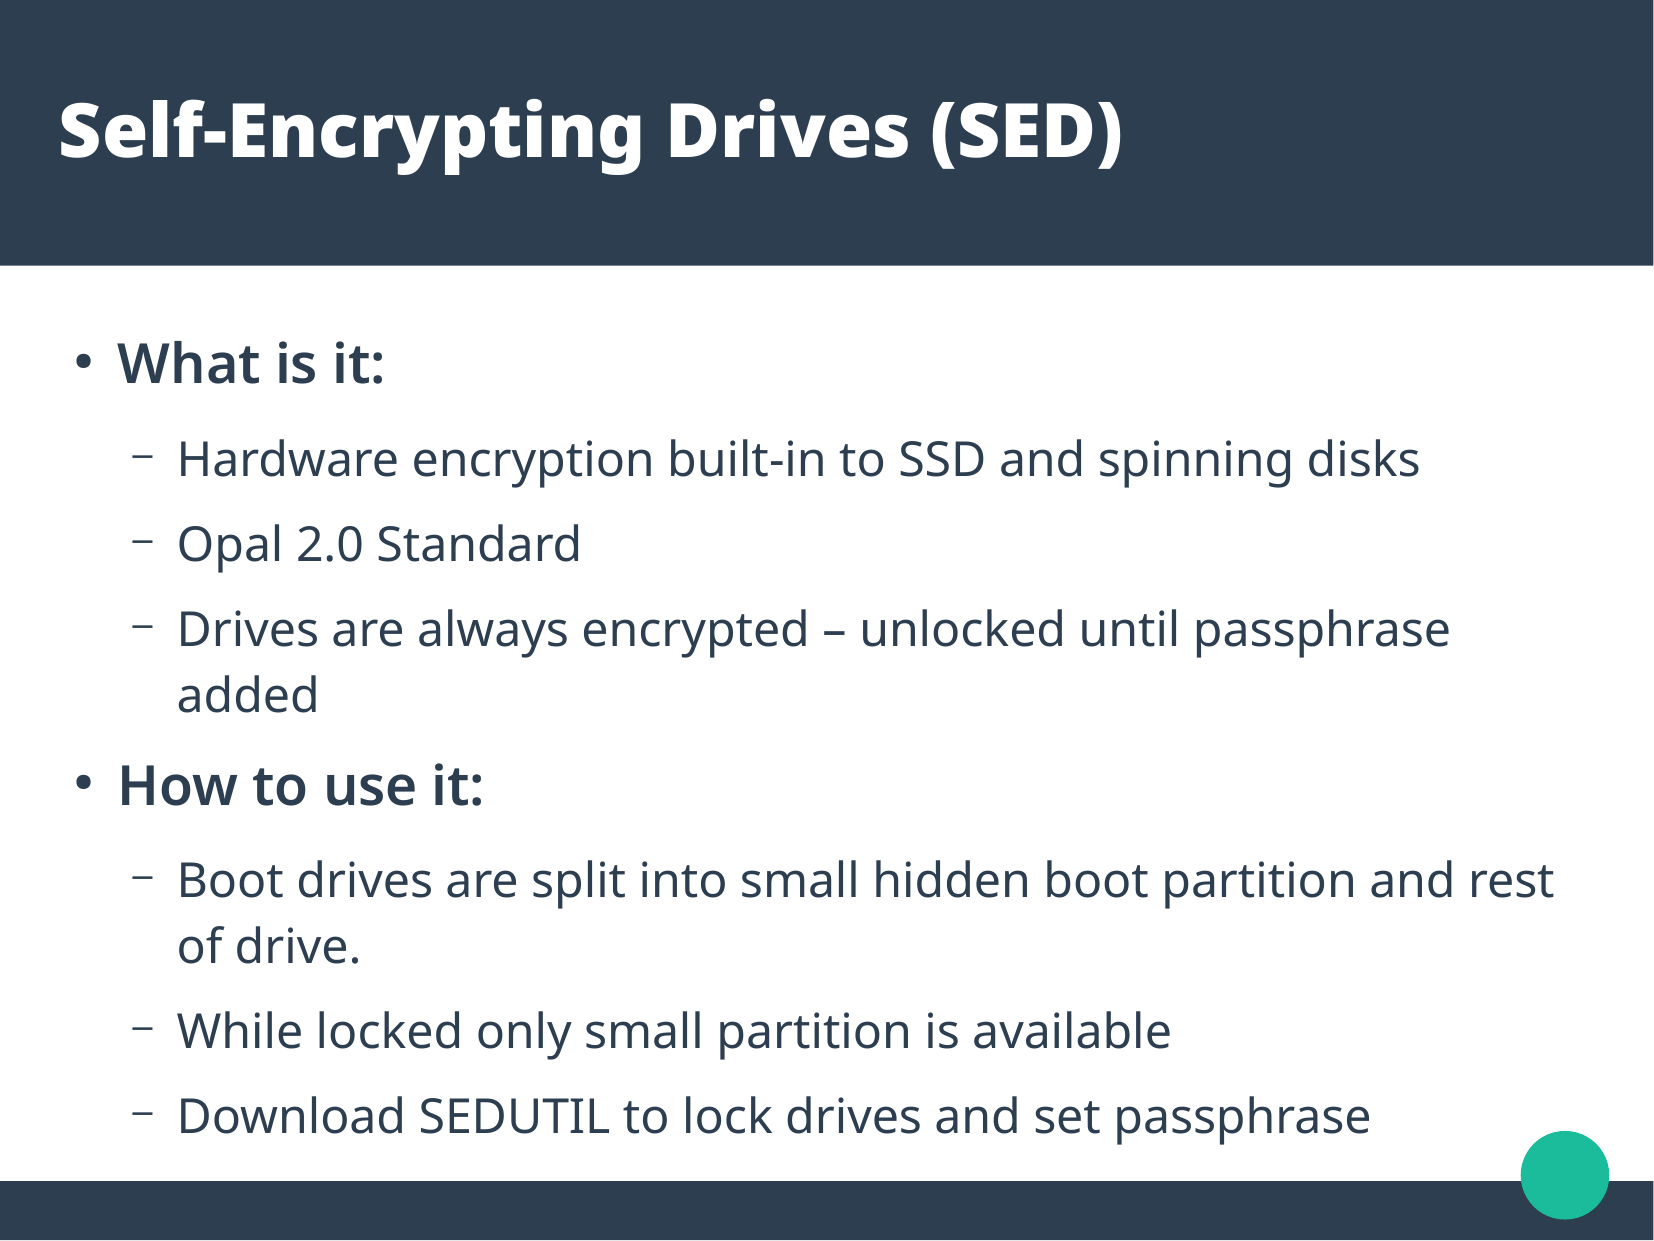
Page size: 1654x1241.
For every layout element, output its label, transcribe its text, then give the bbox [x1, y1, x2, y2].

title Self-Encrypting Drives (SED) [59, 49, 1595, 207]
list What is it: Hardware encryption built-in to SSD and spinning disks Opal 2.0 Standard Drives are always encrypted – unlocked until passphrase added How to use it: Boot drives are split into small hidden boot partition and rest of drive. While locked only small partition is available Download SEDUTIL to lock drives and set passphrase [59, 324, 1595, 1152]
